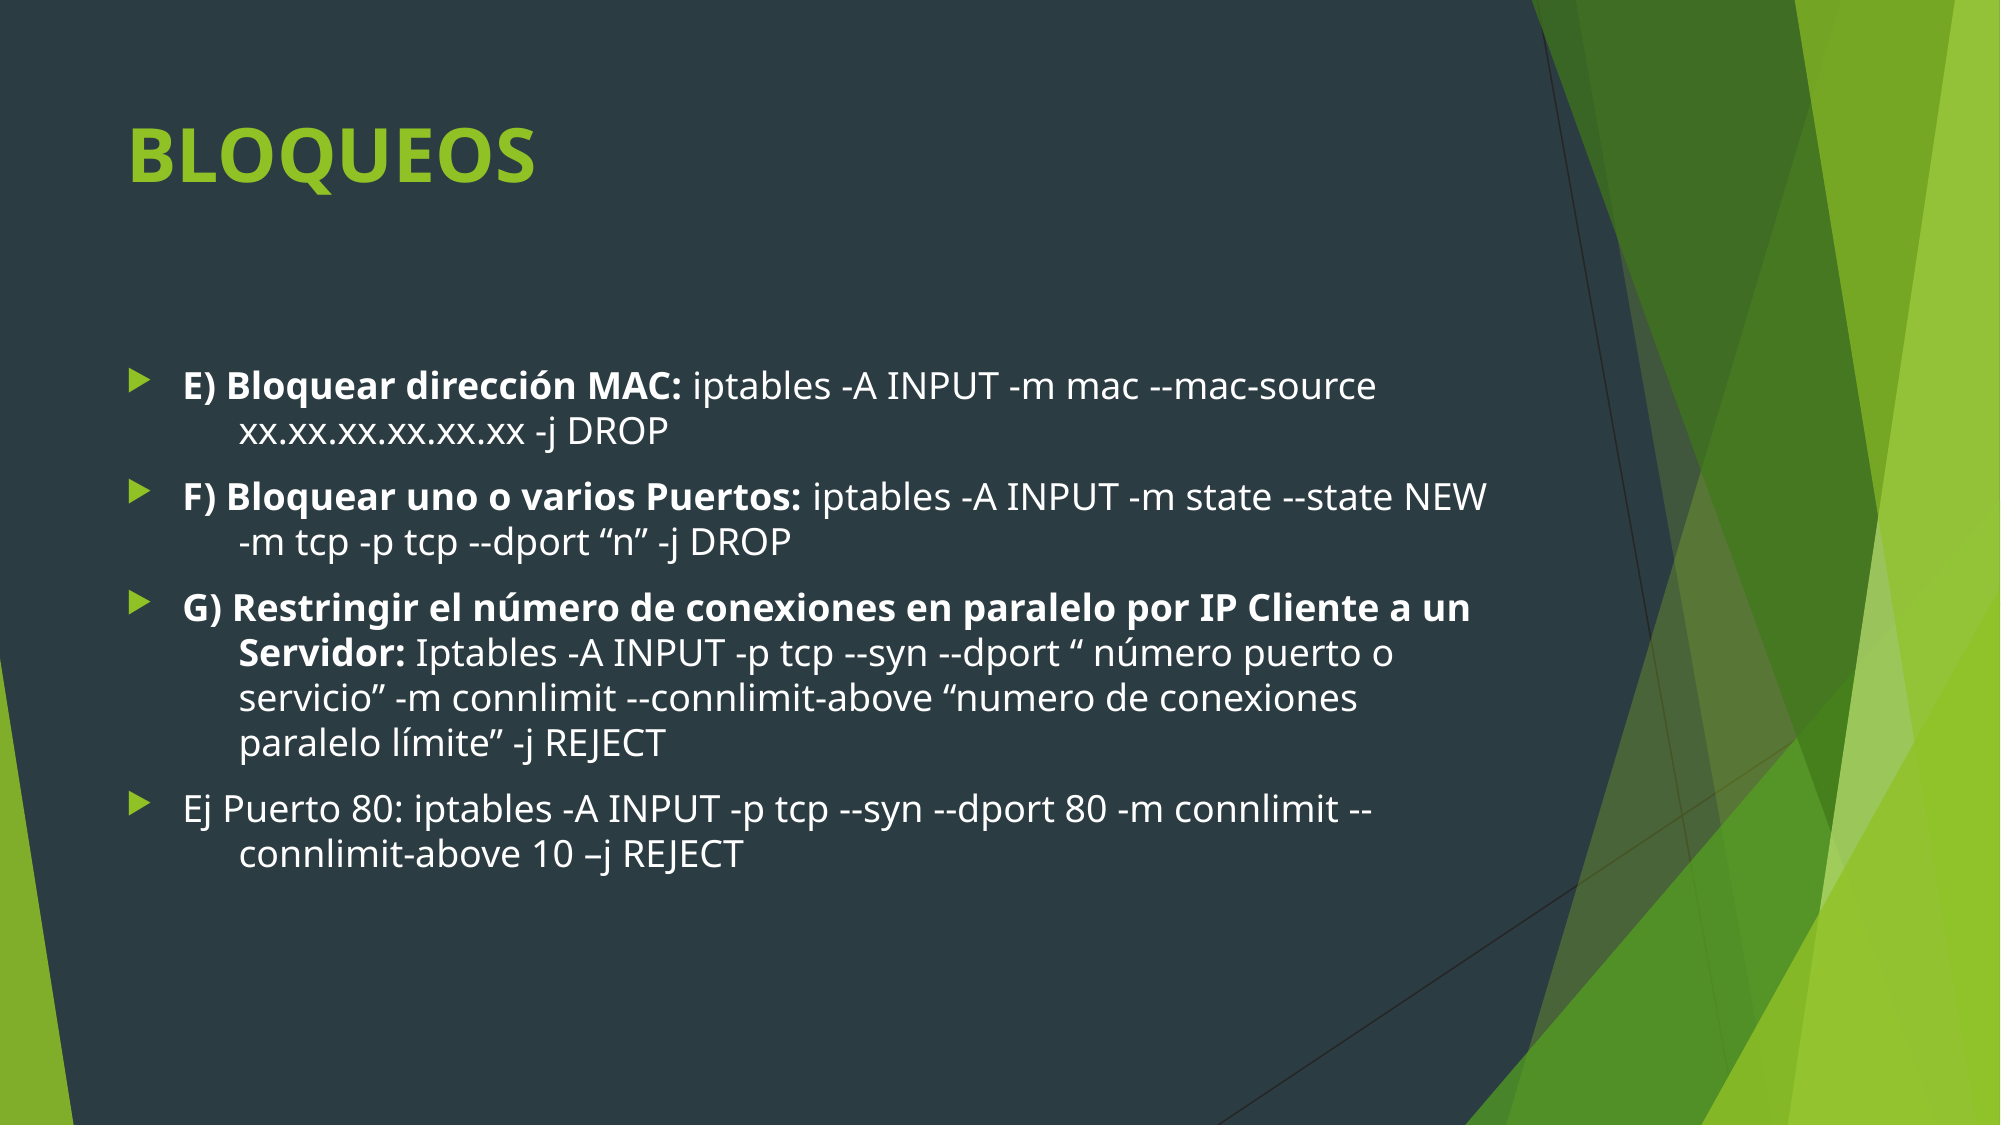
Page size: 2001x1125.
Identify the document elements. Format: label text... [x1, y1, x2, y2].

list E) Bloquear dirección MAC: iptables -A INPUT -m mac --mac-source xx.xx.xx.xx.xx.xx -j DROP F) Bloquear uno o varios Puertos: iptables -A INPUT -m state --state NEW -m tcp -p tcp --dport “n” -j DROP G) Restringir el número de conexiones en paralelo por IP Cliente a un Servidor: Iptables -A INPUT -p tcp --syn --dport “ número puerto o servicio” -m connlimit --connlimit-above “numero de conexiones paralelo límite” -j REJECT Ej Puerto 80: iptables -A INPUT -p tcp --syn --dport 80 -m connlimit --connlimit-above 10 –j REJECT [111, 354, 1522, 992]
title BLOQUEOS [111, 99, 1522, 317]
